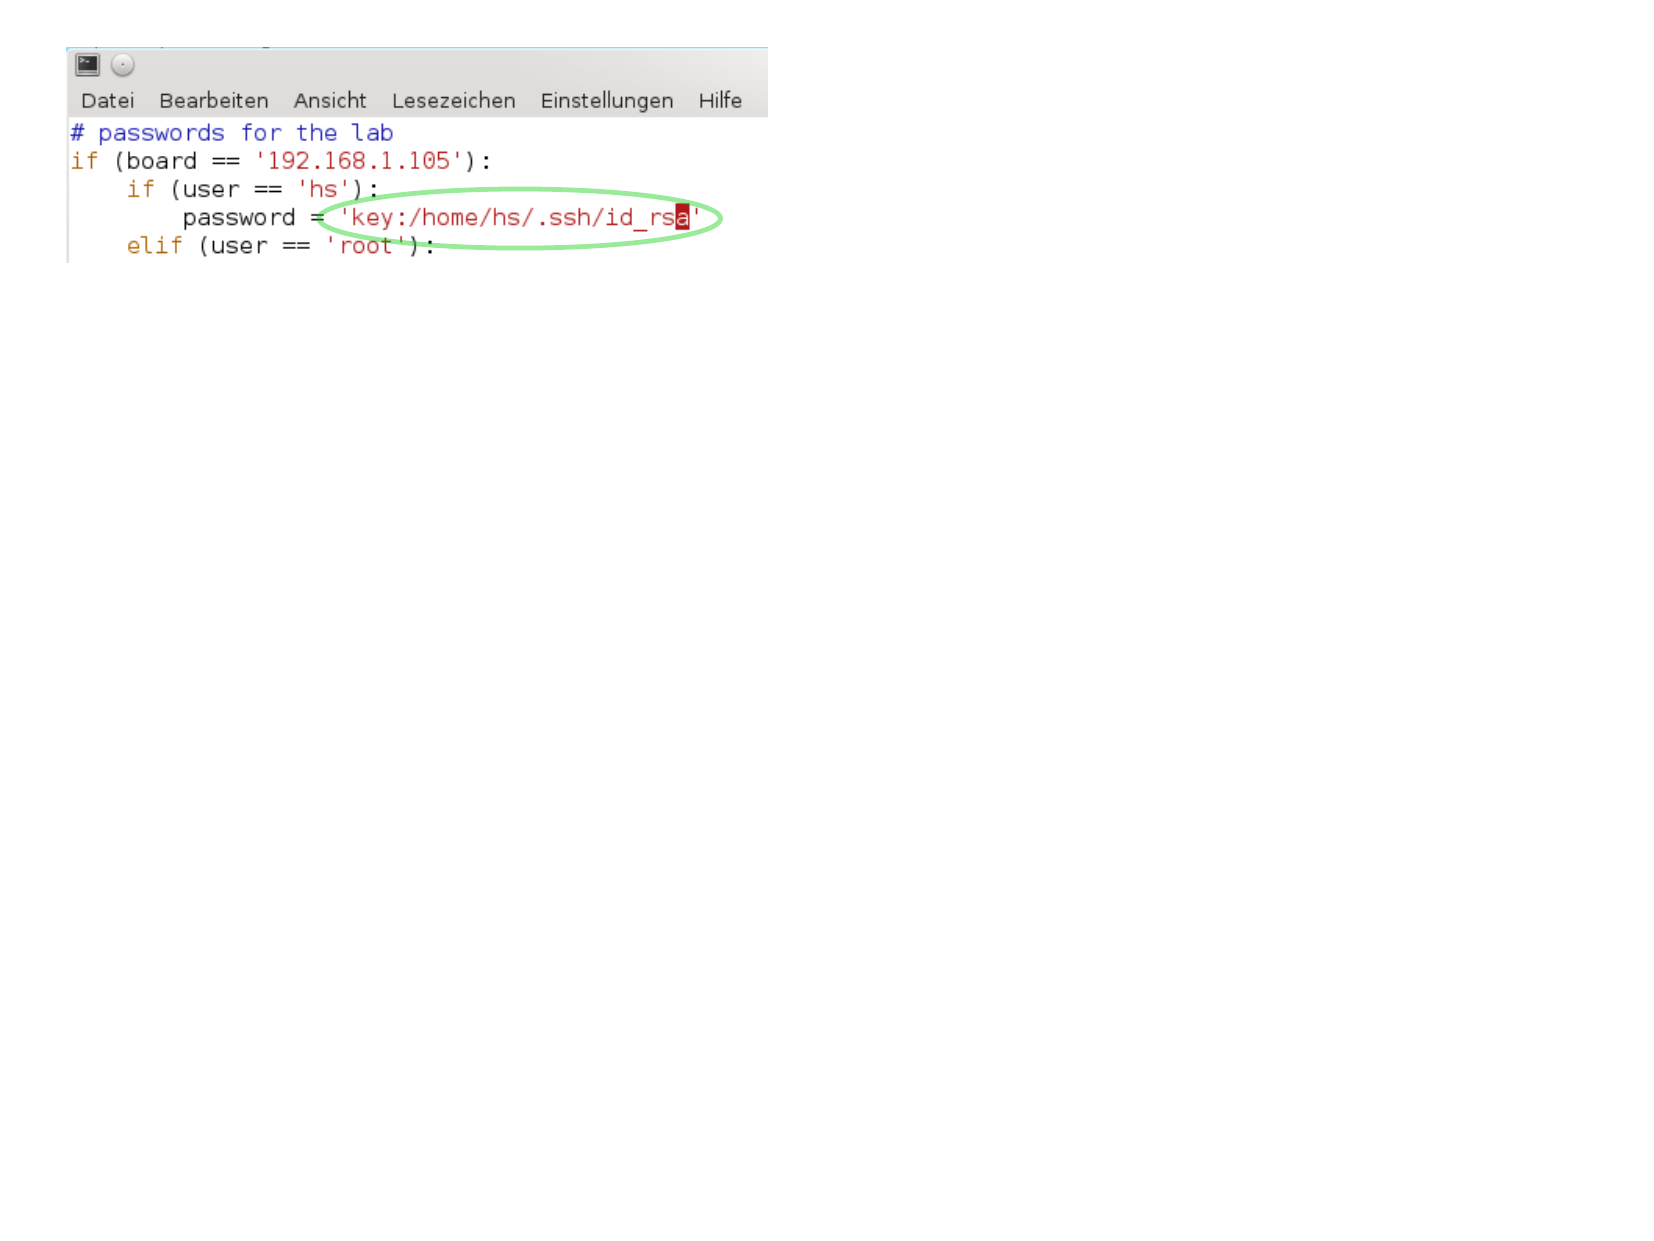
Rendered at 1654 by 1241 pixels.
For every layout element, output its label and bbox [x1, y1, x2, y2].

picture [66, 47, 768, 263]
